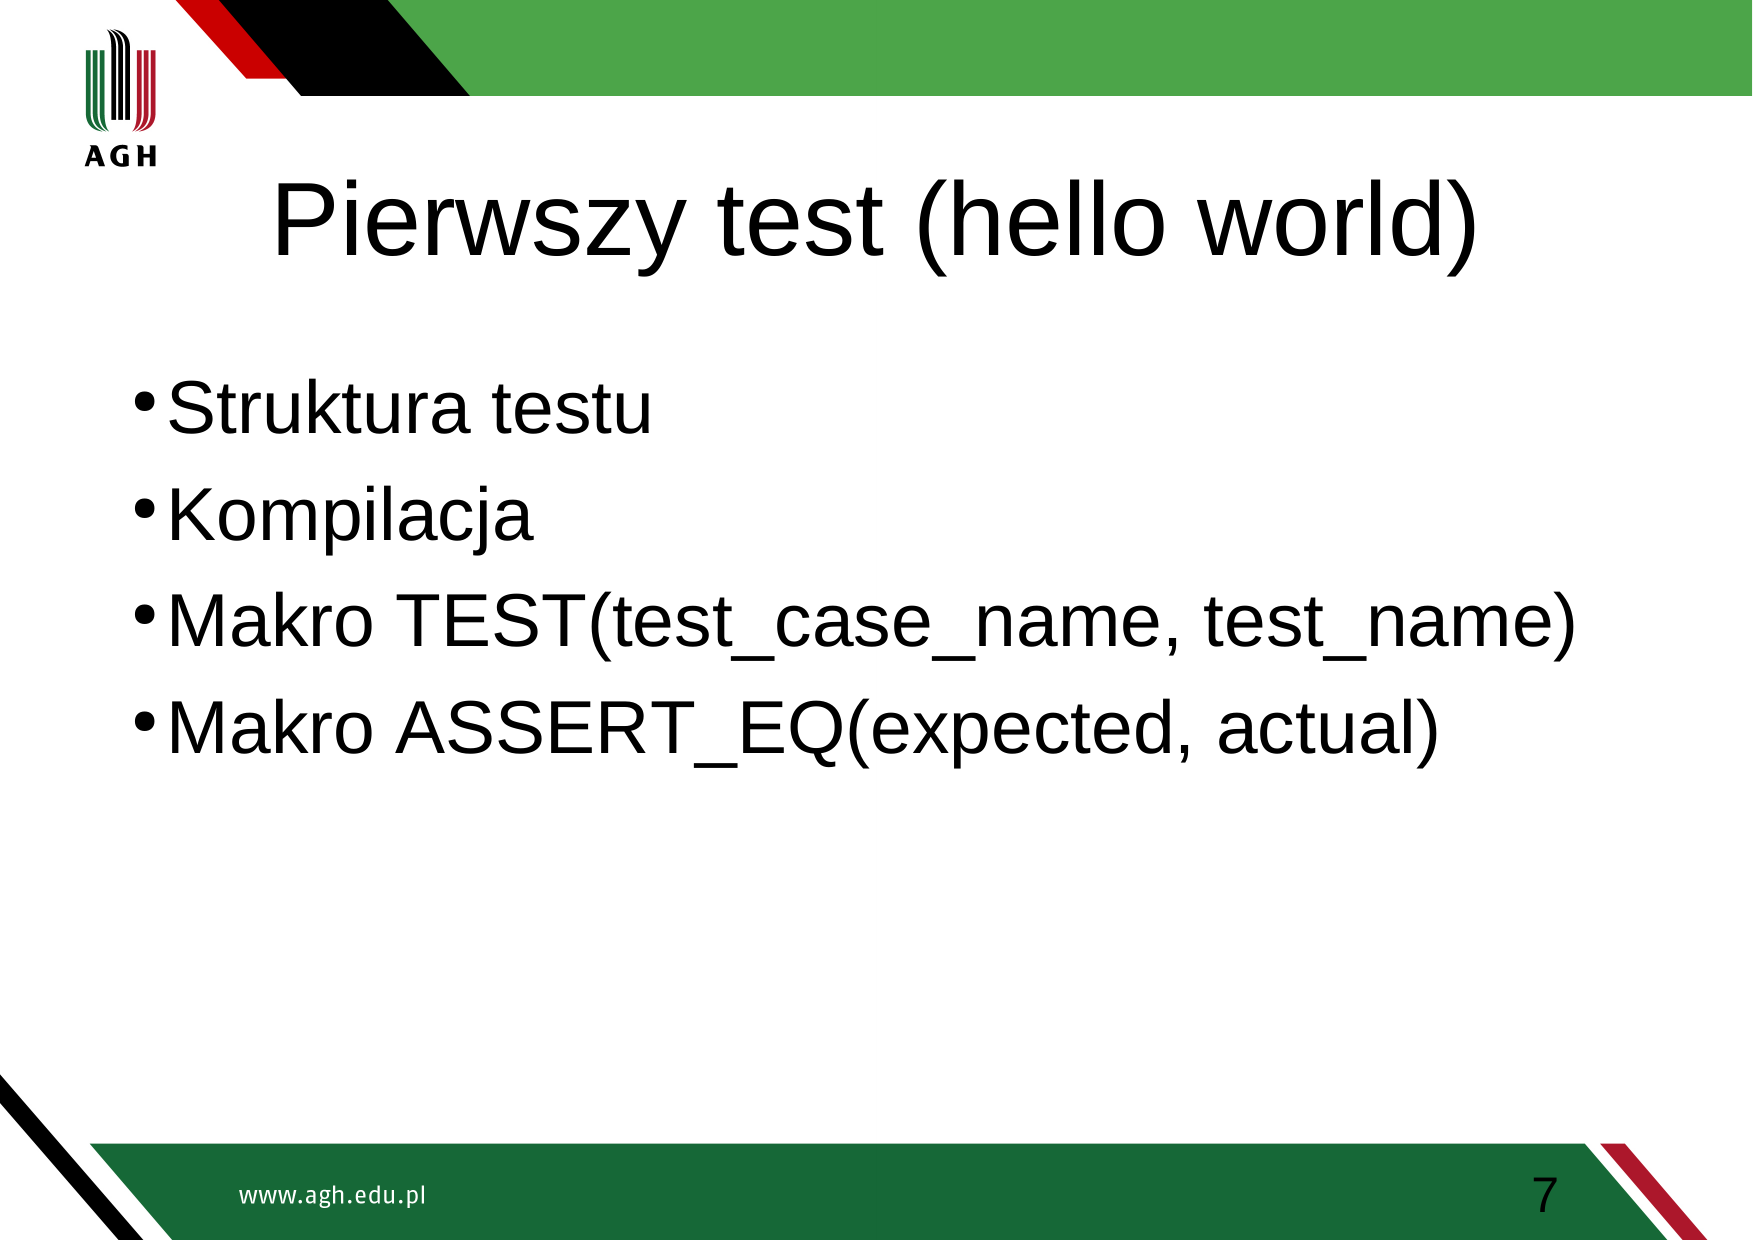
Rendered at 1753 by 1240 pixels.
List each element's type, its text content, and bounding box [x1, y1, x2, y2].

picture [0, 0, 1753, 1240]
title Pierwszy test (hello world) [131, 110, 1622, 317]
subtitle Struktura testu Kompilacja Makro TEST(test_case_name, test_name) Makro ASSERT_EQ(expected, actual) [131, 358, 1622, 1103]
